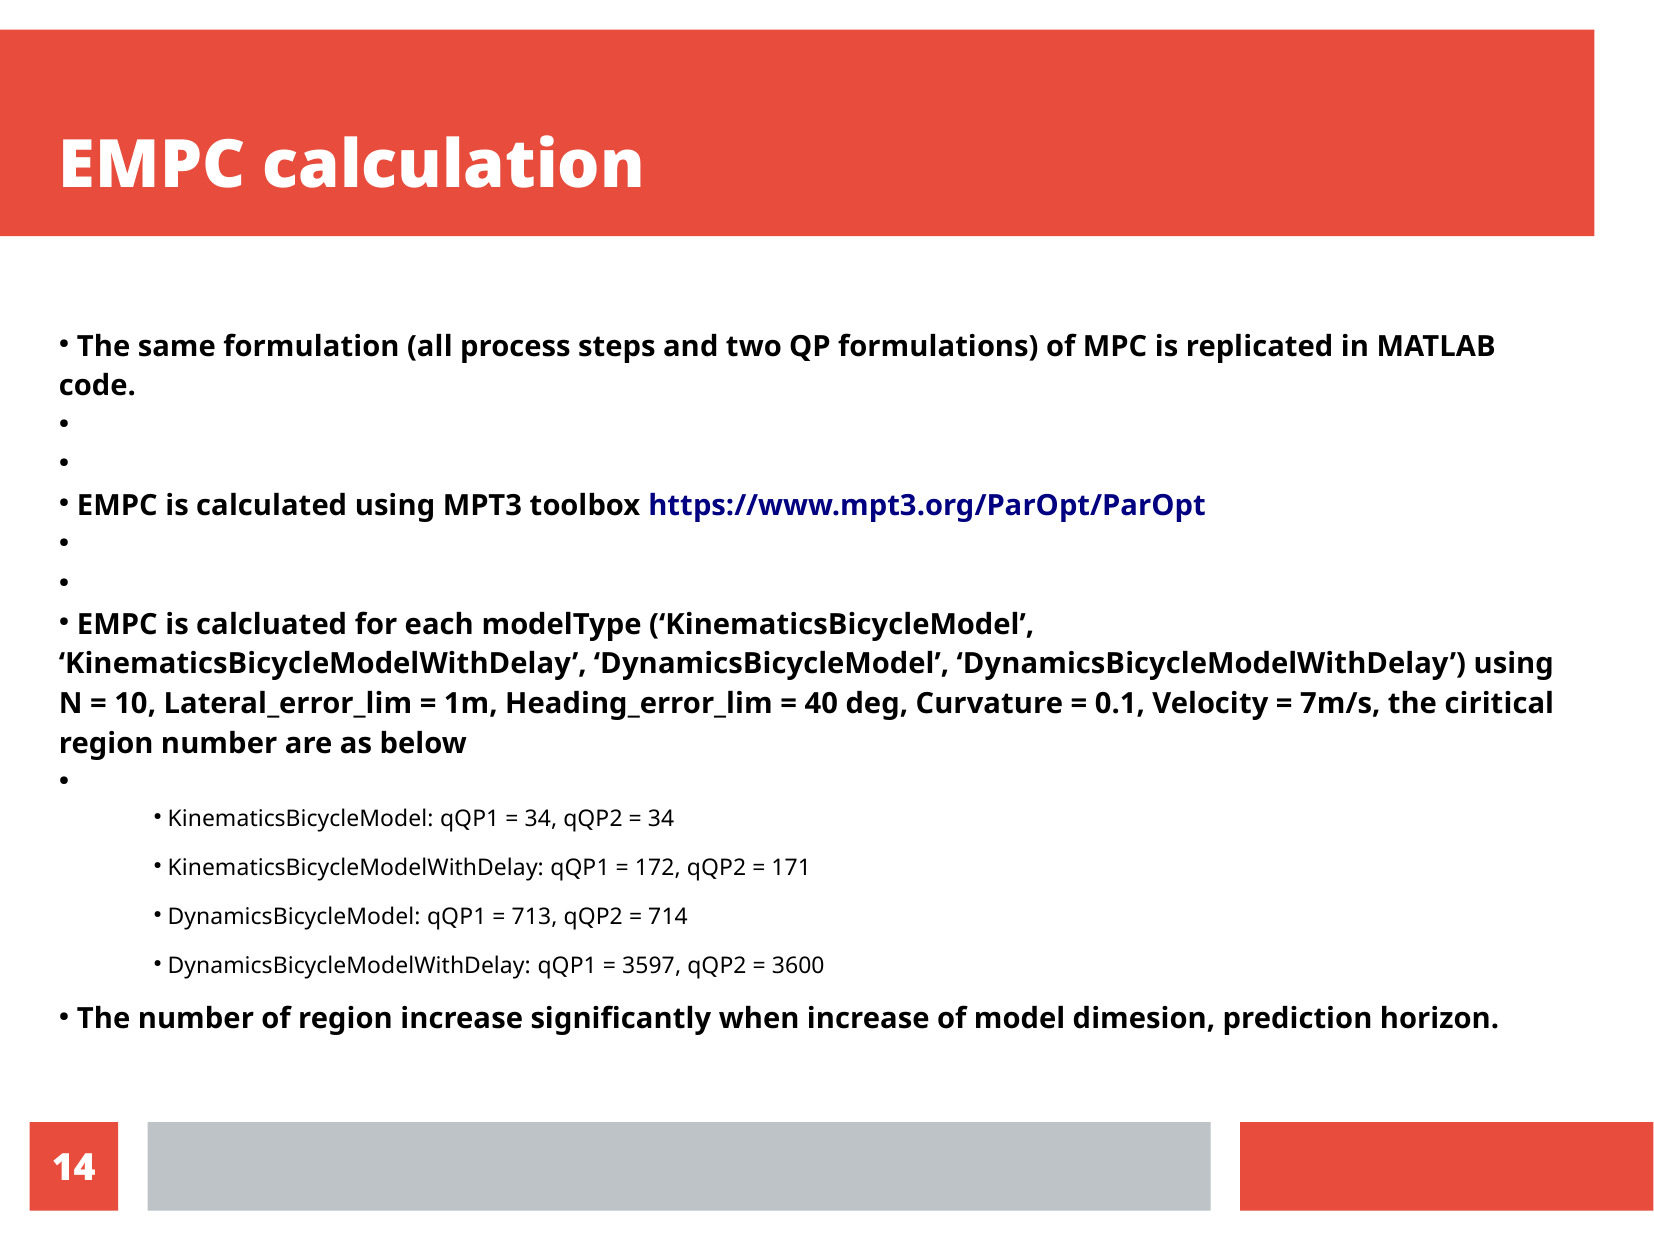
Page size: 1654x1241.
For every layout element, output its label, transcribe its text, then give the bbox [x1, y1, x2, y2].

list The same formulation (all process steps and two QP formulations) of MPC is replicated in MATLAB code. EMPC is calculated using MPT3 toolbox https://www.mpt3.org/ParOpt/ParOpt EMPC is calcluated for each modelType (‘KinematicsBicycleModel’, ‘KinematicsBicycleModelWithDelay’, ‘DynamicsBicycleModel’, ‘DynamicsBicycleModelWithDelay’) using N = 10, Lateral_error_lim = 1m, Heading_error_lim = 40 deg, Curvature = 0.1, Velocity = 7m/s, the ciritical region number are as below KinematicsBicycleModel: qQP1 = 34, qQP2 = 34 KinematicsBicycleModelWithDelay: qQP1 = 172, qQP2 = 171 DynamicsBicycleModel: qQP1 = 713, qQP2 = 714 DynamicsBicycleModelWithDelay: qQP1 = 3597, qQP2 = 3600 The number of region increase significantly when increase of model dimesion, prediction horizon. [59, 324, 1565, 1093]
title EMPC calculation [59, 59, 1595, 207]
